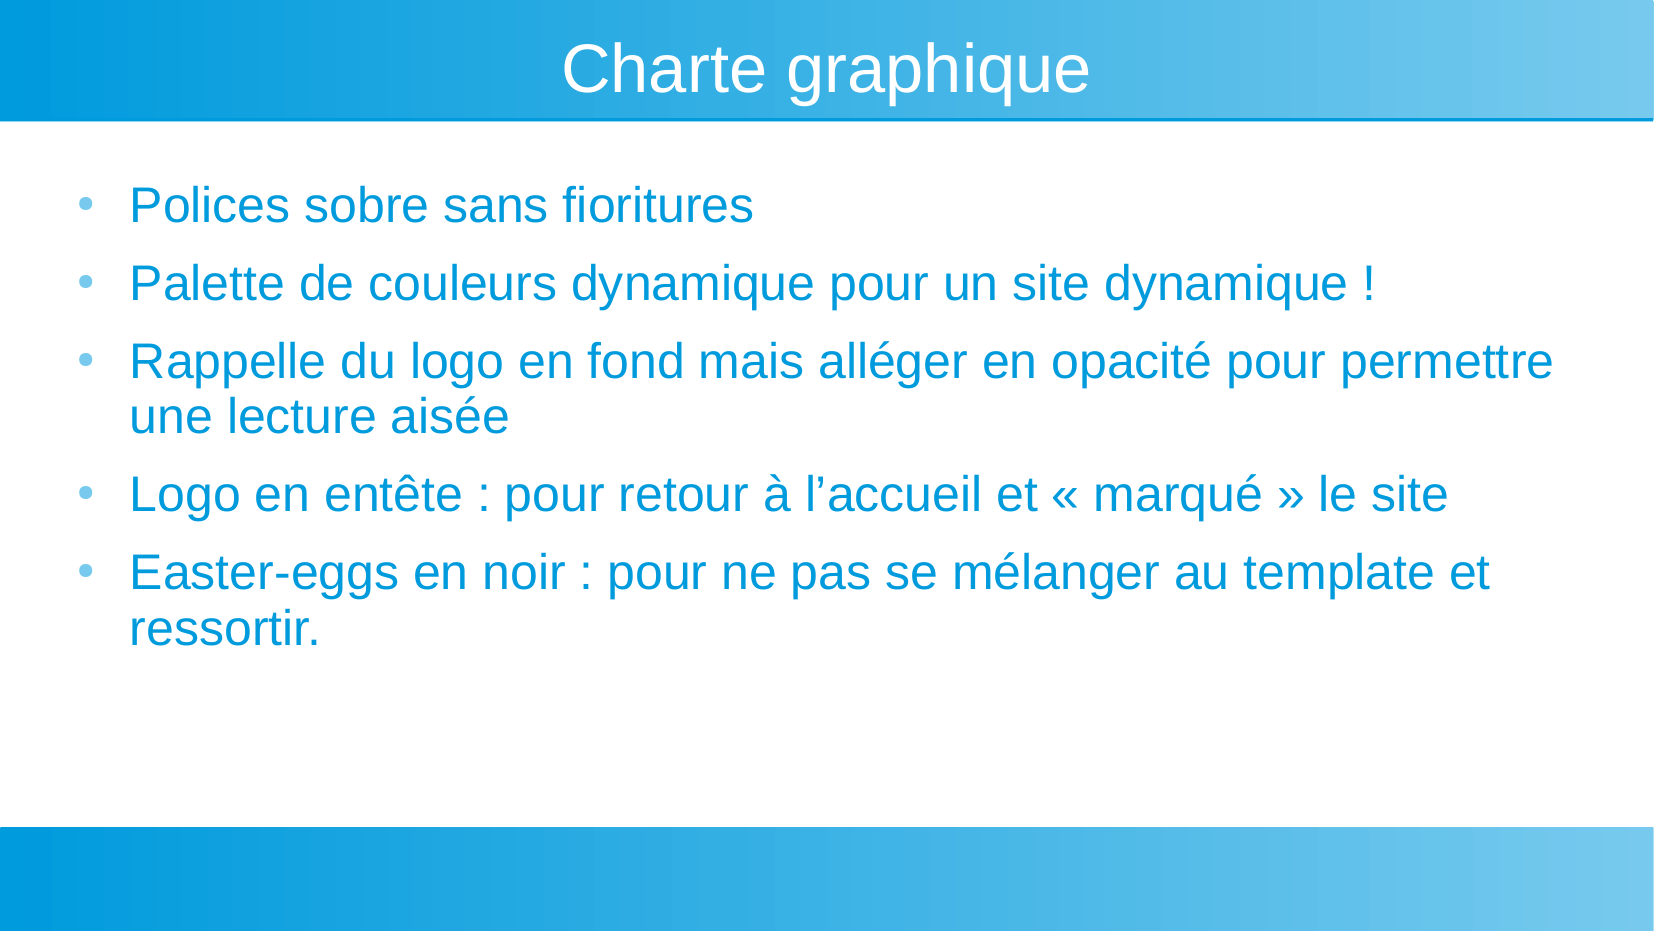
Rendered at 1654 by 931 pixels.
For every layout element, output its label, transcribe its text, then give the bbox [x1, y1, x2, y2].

title Charte graphique [59, 29, 1595, 108]
list Polices sobre sans fioritures Palette de couleurs dynamique pour un site dynamique ! Rappelle du logo en fond mais alléger en opacité pour permettre une lecture aisée Logo en entête : pour retour à l’accueil et « marqué » le site Easter-eggs en noir : pour ne pas se mélanger au template et ressortir. [59, 177, 1595, 768]
